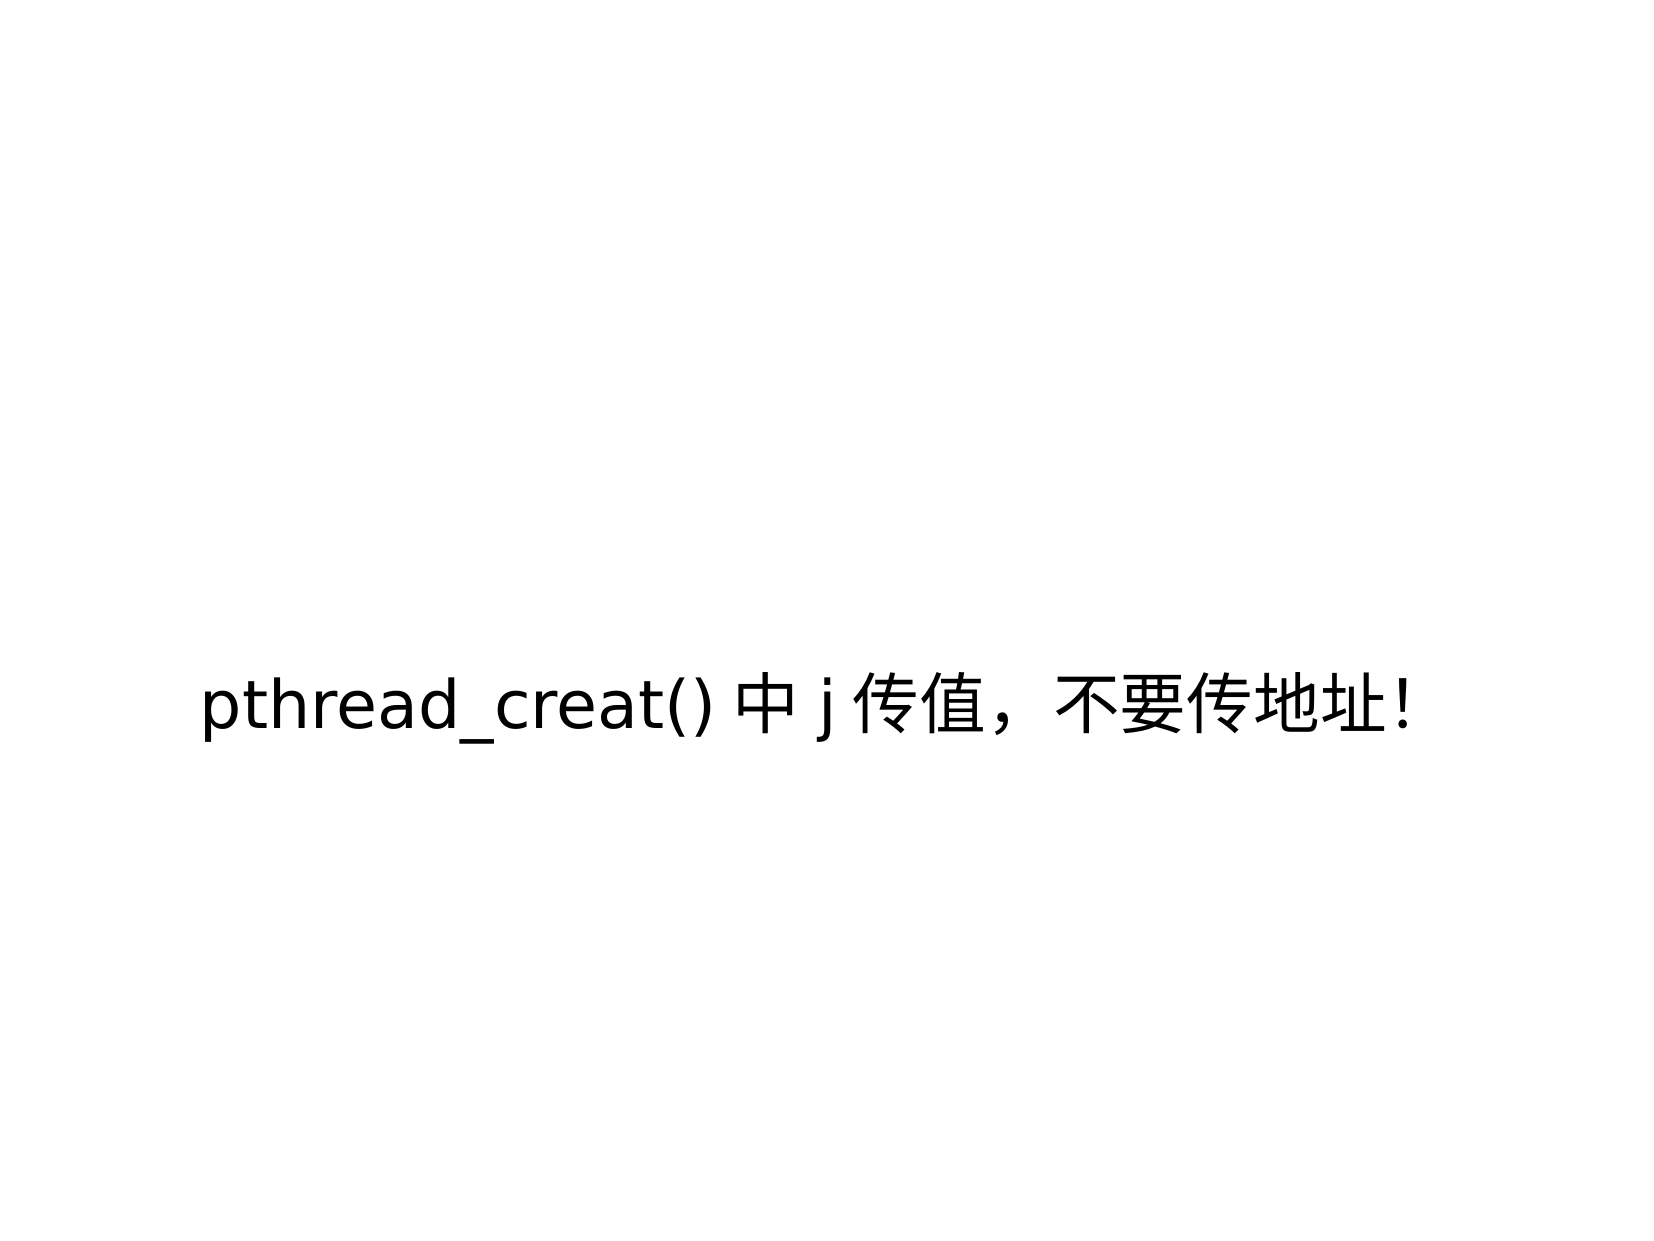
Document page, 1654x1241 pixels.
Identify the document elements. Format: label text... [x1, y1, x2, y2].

subtitle pthread_creat()中j传值，不要传地址！ [82, 297, 1571, 1102]
